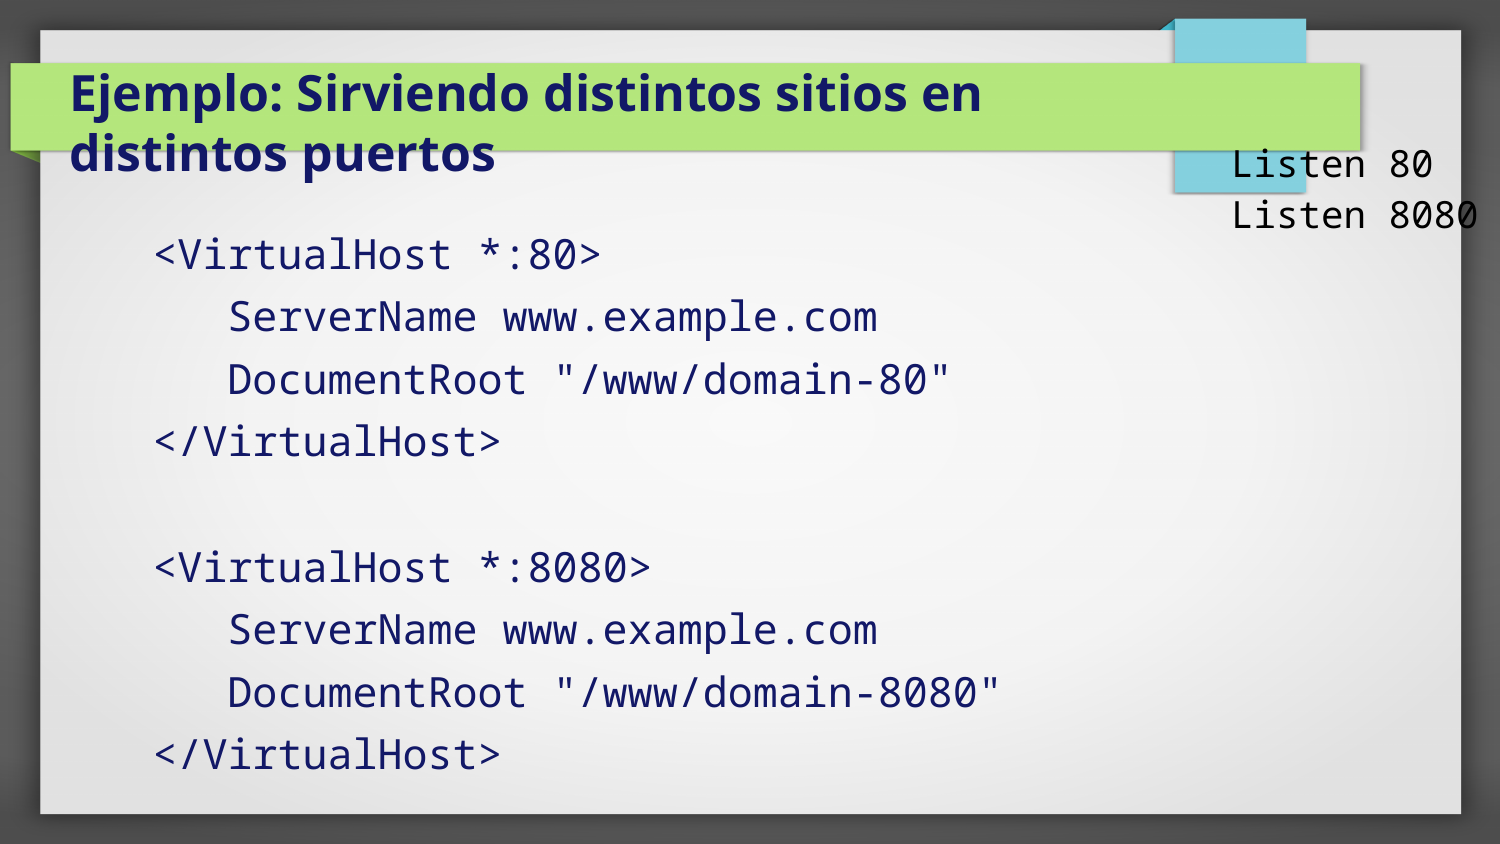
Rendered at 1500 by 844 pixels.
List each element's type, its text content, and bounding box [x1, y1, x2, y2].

list <VirtualHost *:80> ServerName www.example.com DocumentRoot "/www/domain-80" </VirtualHost> <VirtualHost *:8080> ServerName www.example.com DocumentRoot "/www/domain-8080" </VirtualHost> [137, 212, 1371, 461]
title Ejemplo: Sirviendo distintos sitios en distintos puertos [54, 117, 1193, 197]
text_box Listen 80 Listen 8080 [1216, 129, 1494, 364]
picture [0, 0, 1500, 844]
